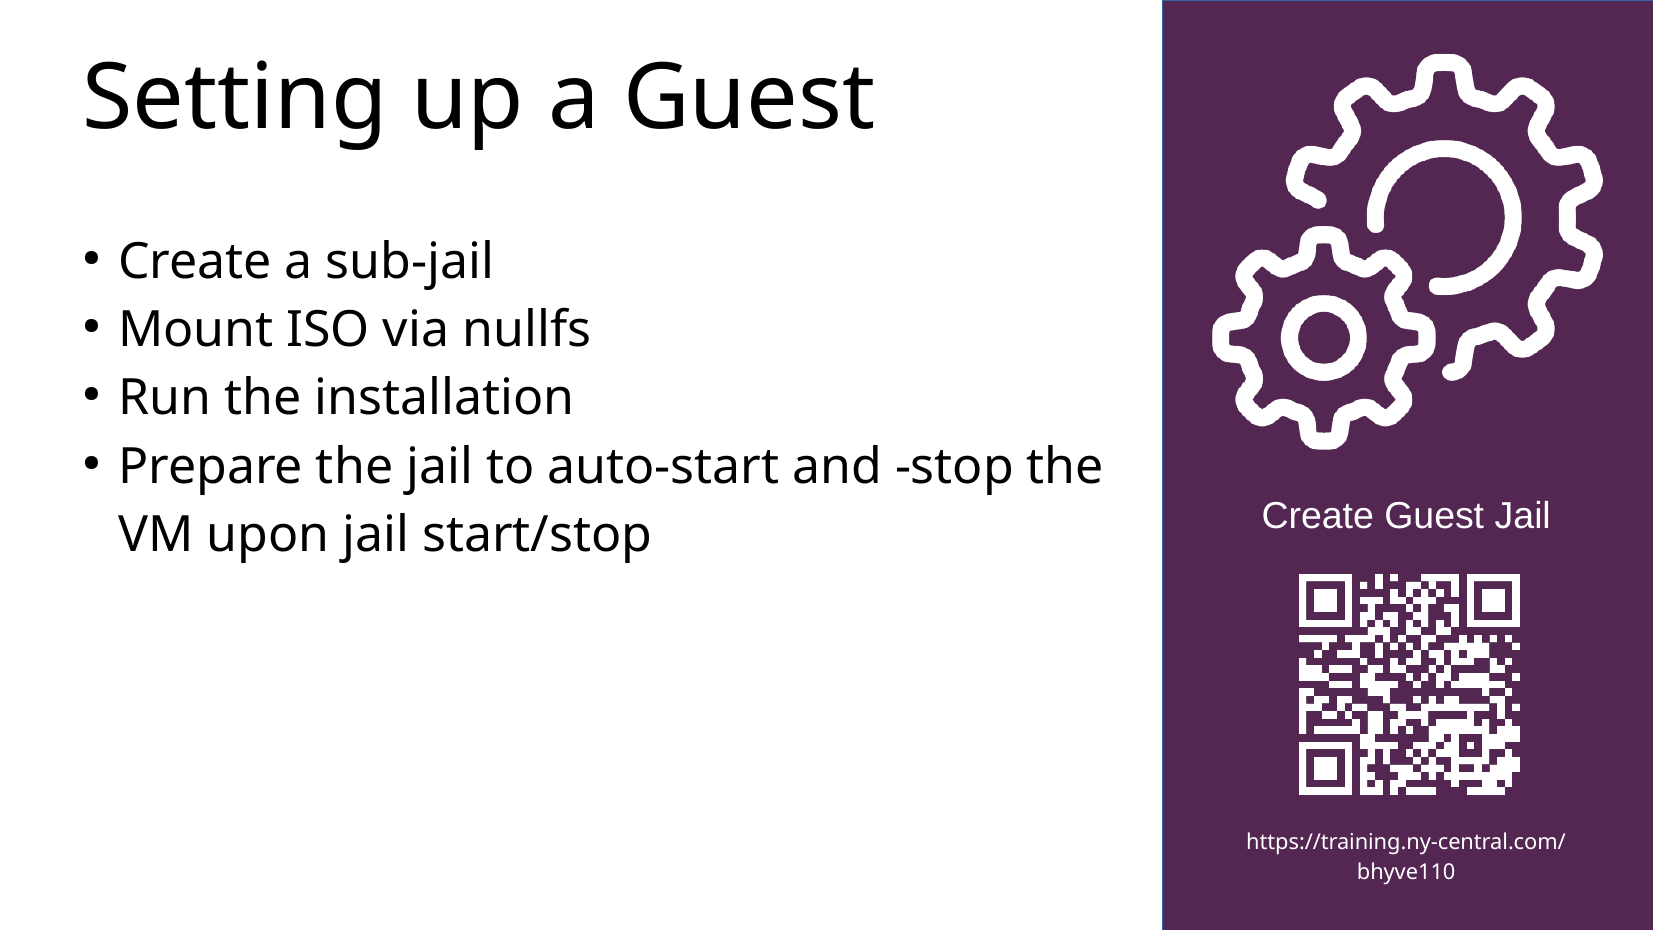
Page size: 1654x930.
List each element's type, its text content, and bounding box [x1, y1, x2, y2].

title Setting up a Guest [82, 37, 1571, 150]
subtitle Create a sub-jail Mount ISO via nullfs Run the installation Prepare the jail to auto-start and -stop the VM upon jail start/stop [82, 224, 1126, 862]
text_box https://training.ny-central.com/bhyve110 [1200, 819, 1613, 930]
text_box [1162, 0, 1653, 930]
picture [1268, 543, 1550, 826]
picture [1200, 45, 1613, 458]
text_box Create Guest Jail [1200, 487, 1613, 638]
